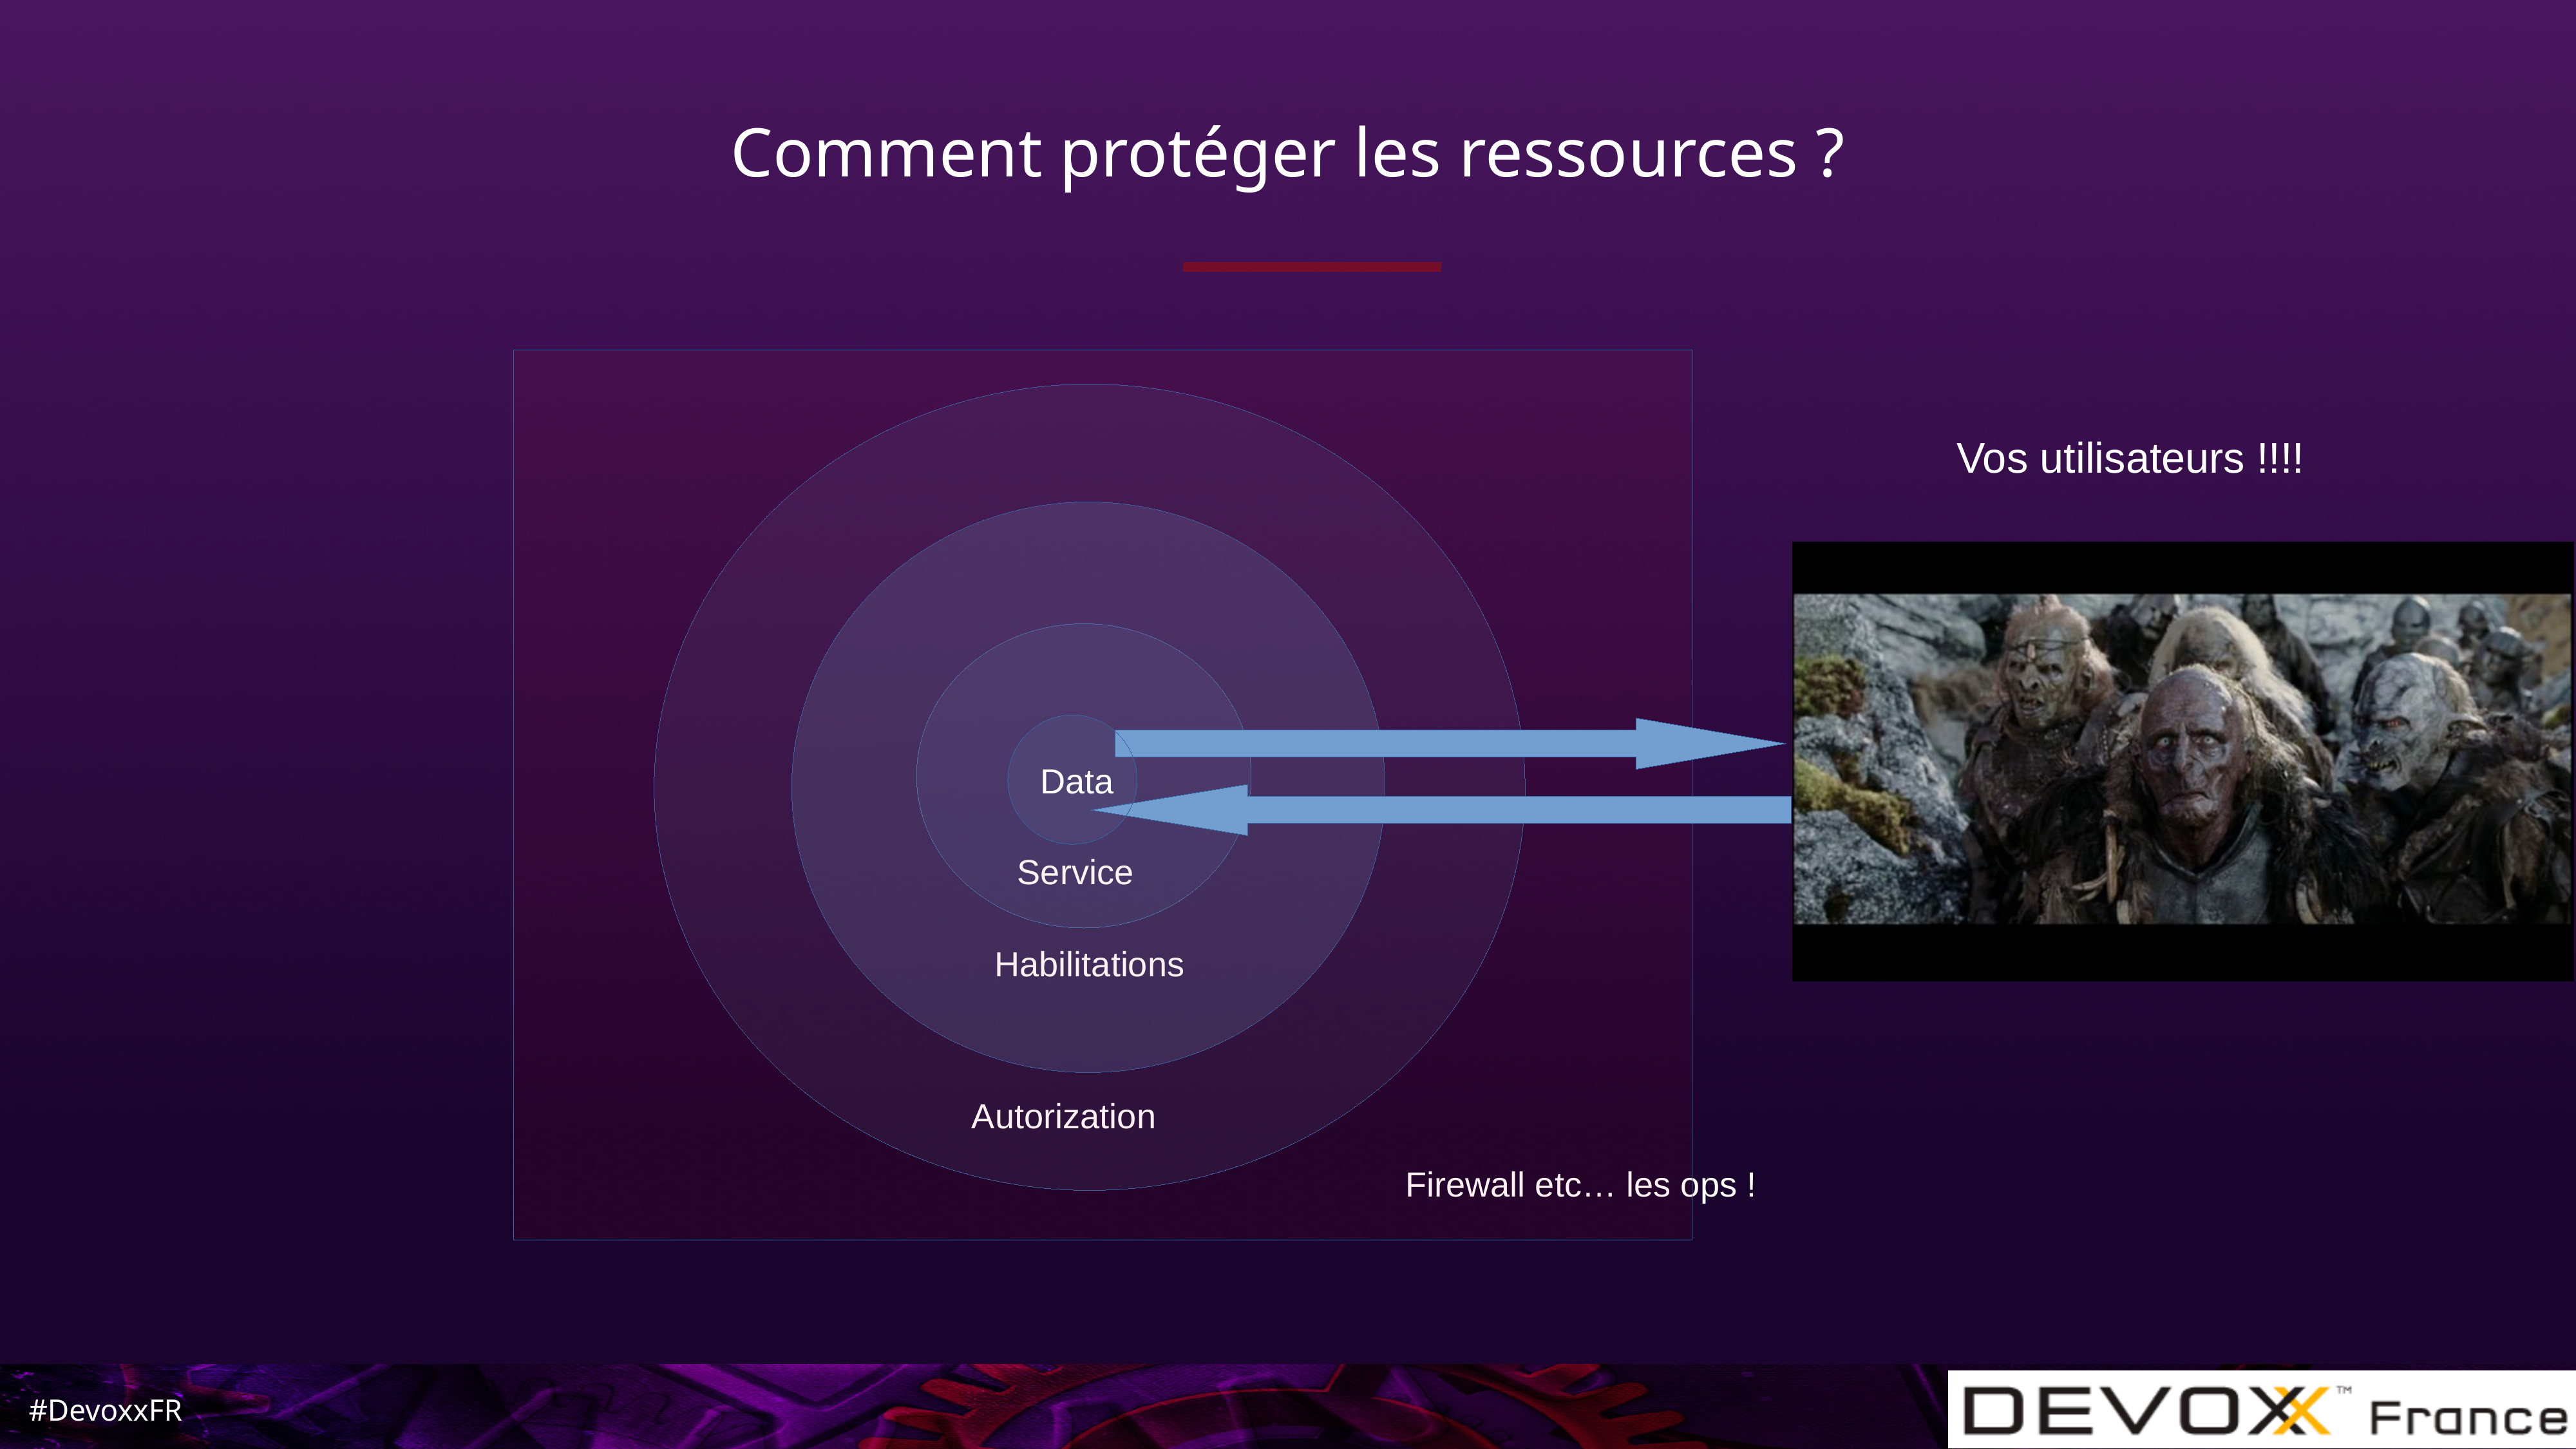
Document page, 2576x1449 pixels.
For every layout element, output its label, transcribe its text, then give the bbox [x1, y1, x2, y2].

text_box Data [1030, 757, 1366, 806]
text_box Firewall etc… les ops ! [1692, 1160, 2020, 1209]
title Comment protéger les ressources ? [510, 14, 2065, 287]
picture [0, 0, 2576, 1449]
text_box [513, 350, 1792, 1240]
text_box Vos utilisateurs !!!! [1947, 429, 2556, 487]
